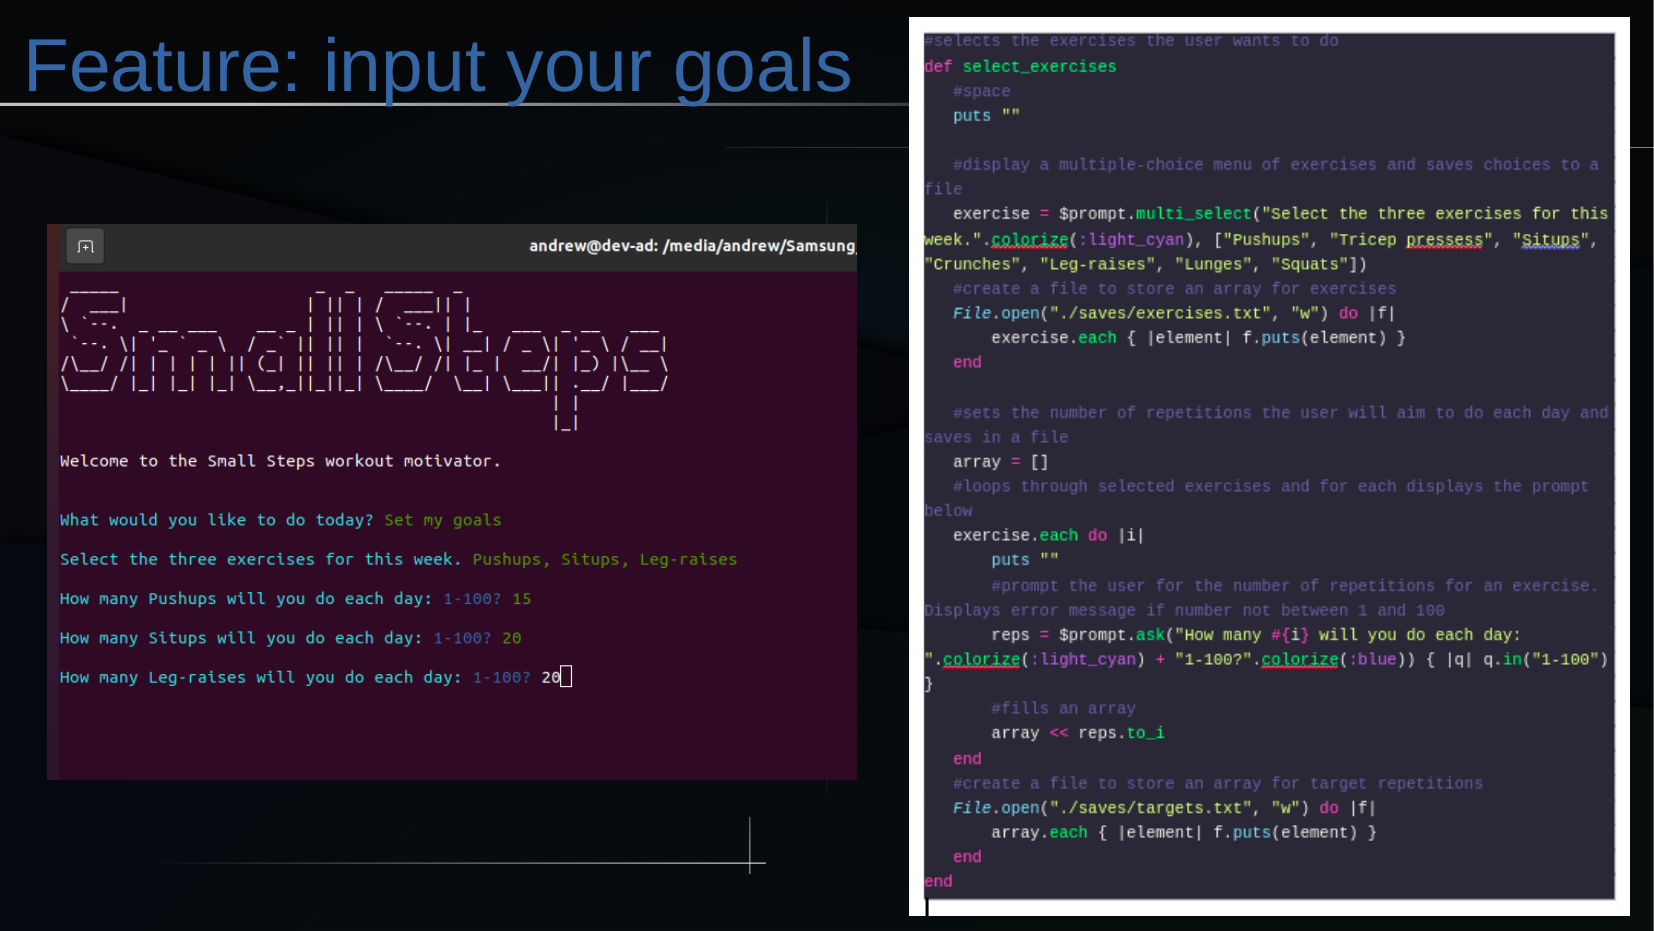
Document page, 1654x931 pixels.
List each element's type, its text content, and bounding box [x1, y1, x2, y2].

title Feature: input your goals [23, 11, 1589, 119]
picture [0, 0, 1654, 931]
